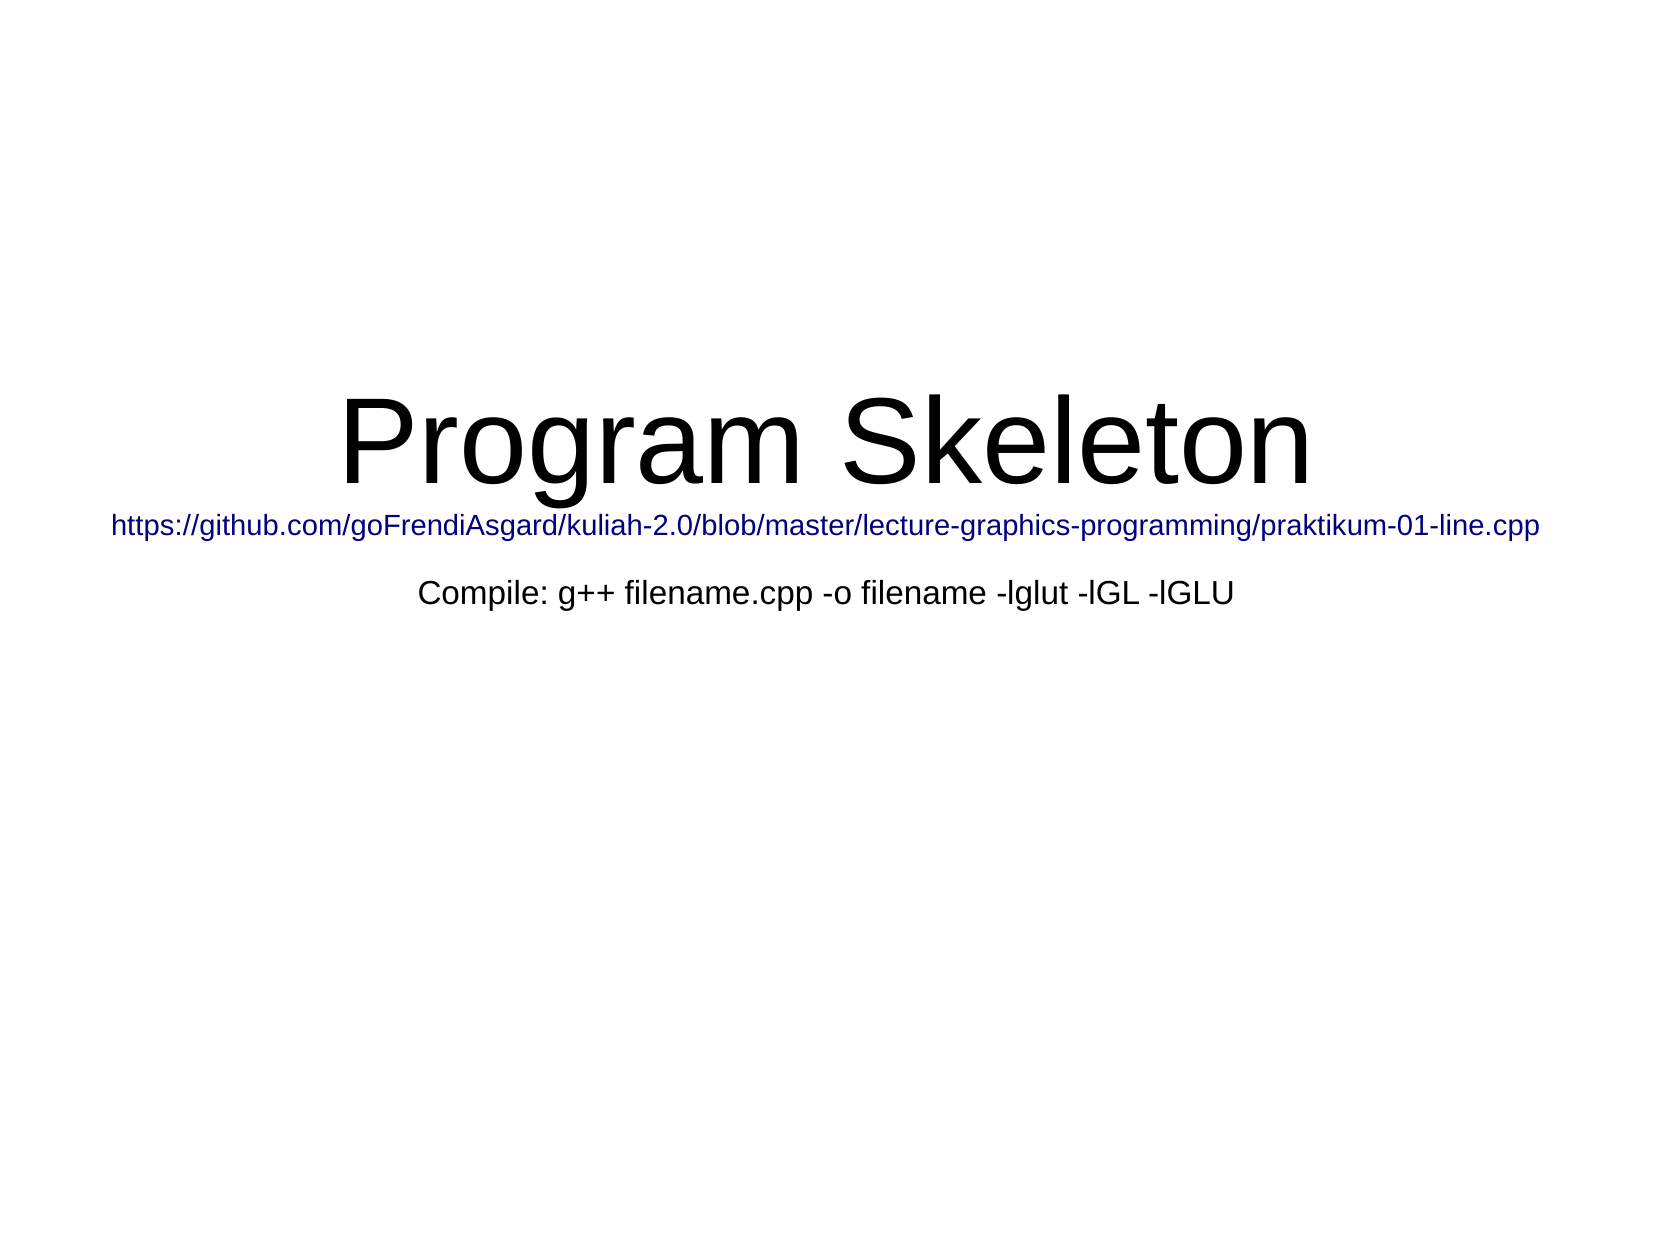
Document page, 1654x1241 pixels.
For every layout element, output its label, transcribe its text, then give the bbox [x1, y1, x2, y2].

title Program Skeleton https://github.com/goFrendiAsgard/kuliah-2.0/blob/master/lecture-graphics-programming/praktikum-01-line.cpp Compile: g++ filename.cpp -o filename -lglut -lGL -lGLU [82, 372, 1571, 677]
